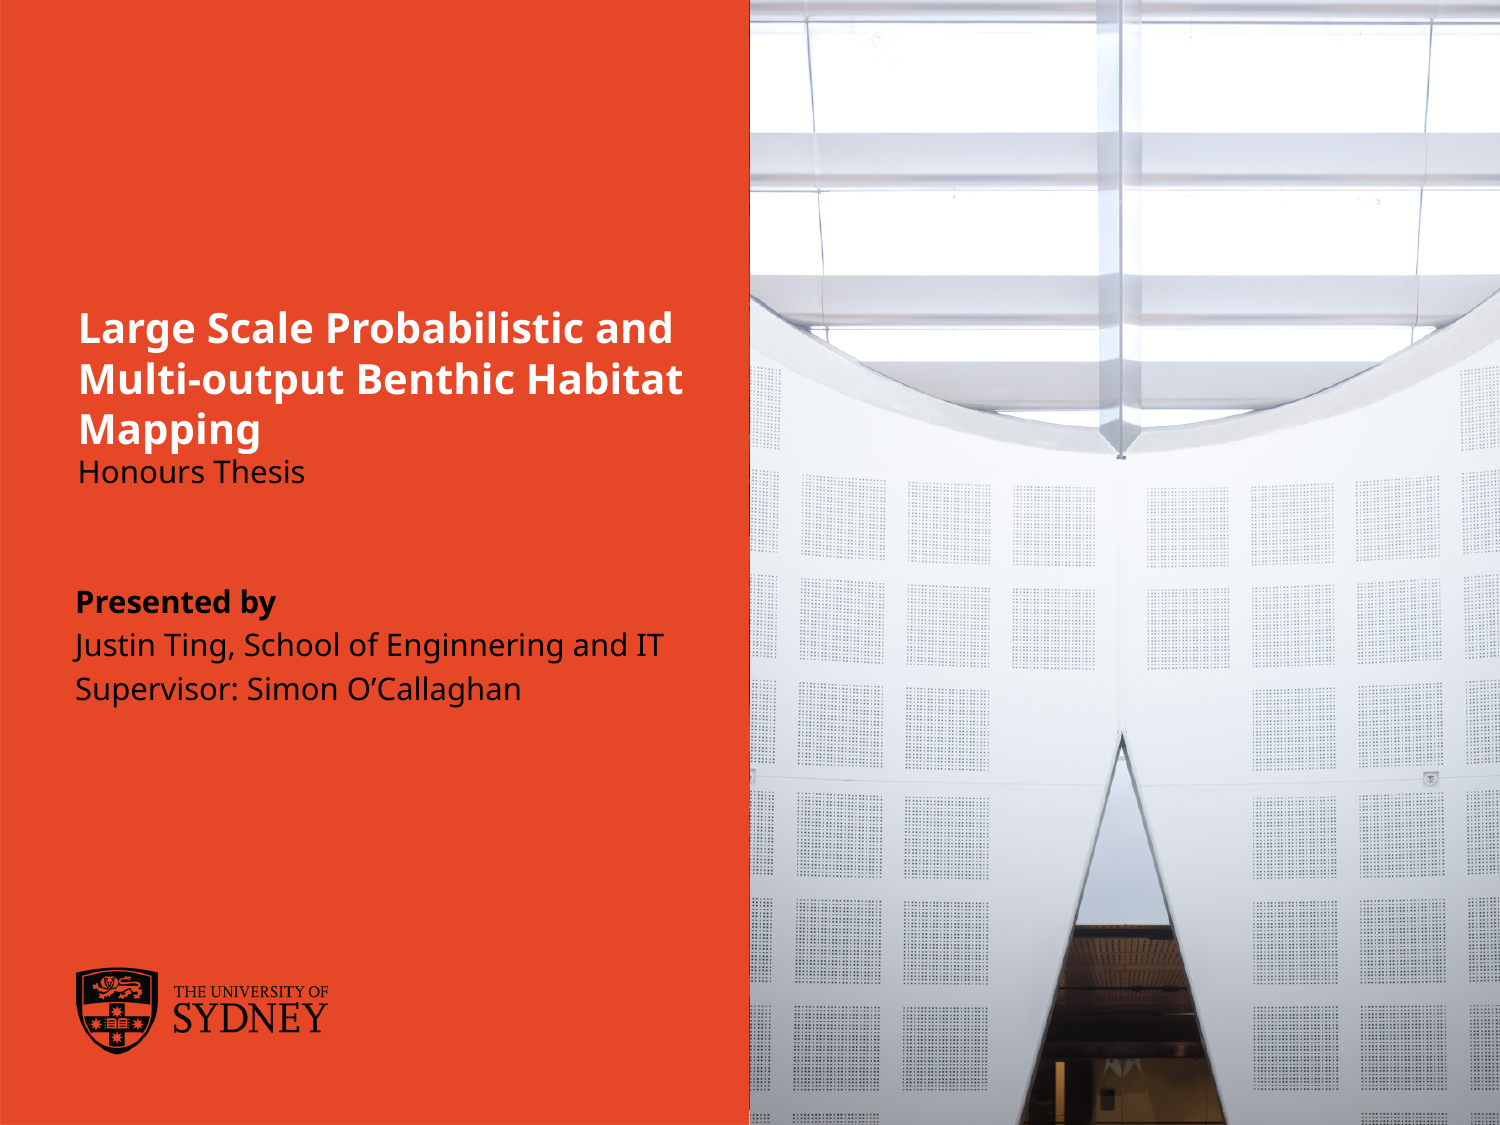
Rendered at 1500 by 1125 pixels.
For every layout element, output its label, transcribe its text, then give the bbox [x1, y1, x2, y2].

list Presented by Justin Ting, School of Enginnering and IT Supervisor: Simon O’Callaghan [60, 574, 711, 715]
title Large Scale Probabilistic and Multi-output Benthic Habitat Mapping Honours Thesis [62, 294, 711, 552]
picture [0, 0, 1500, 1125]
